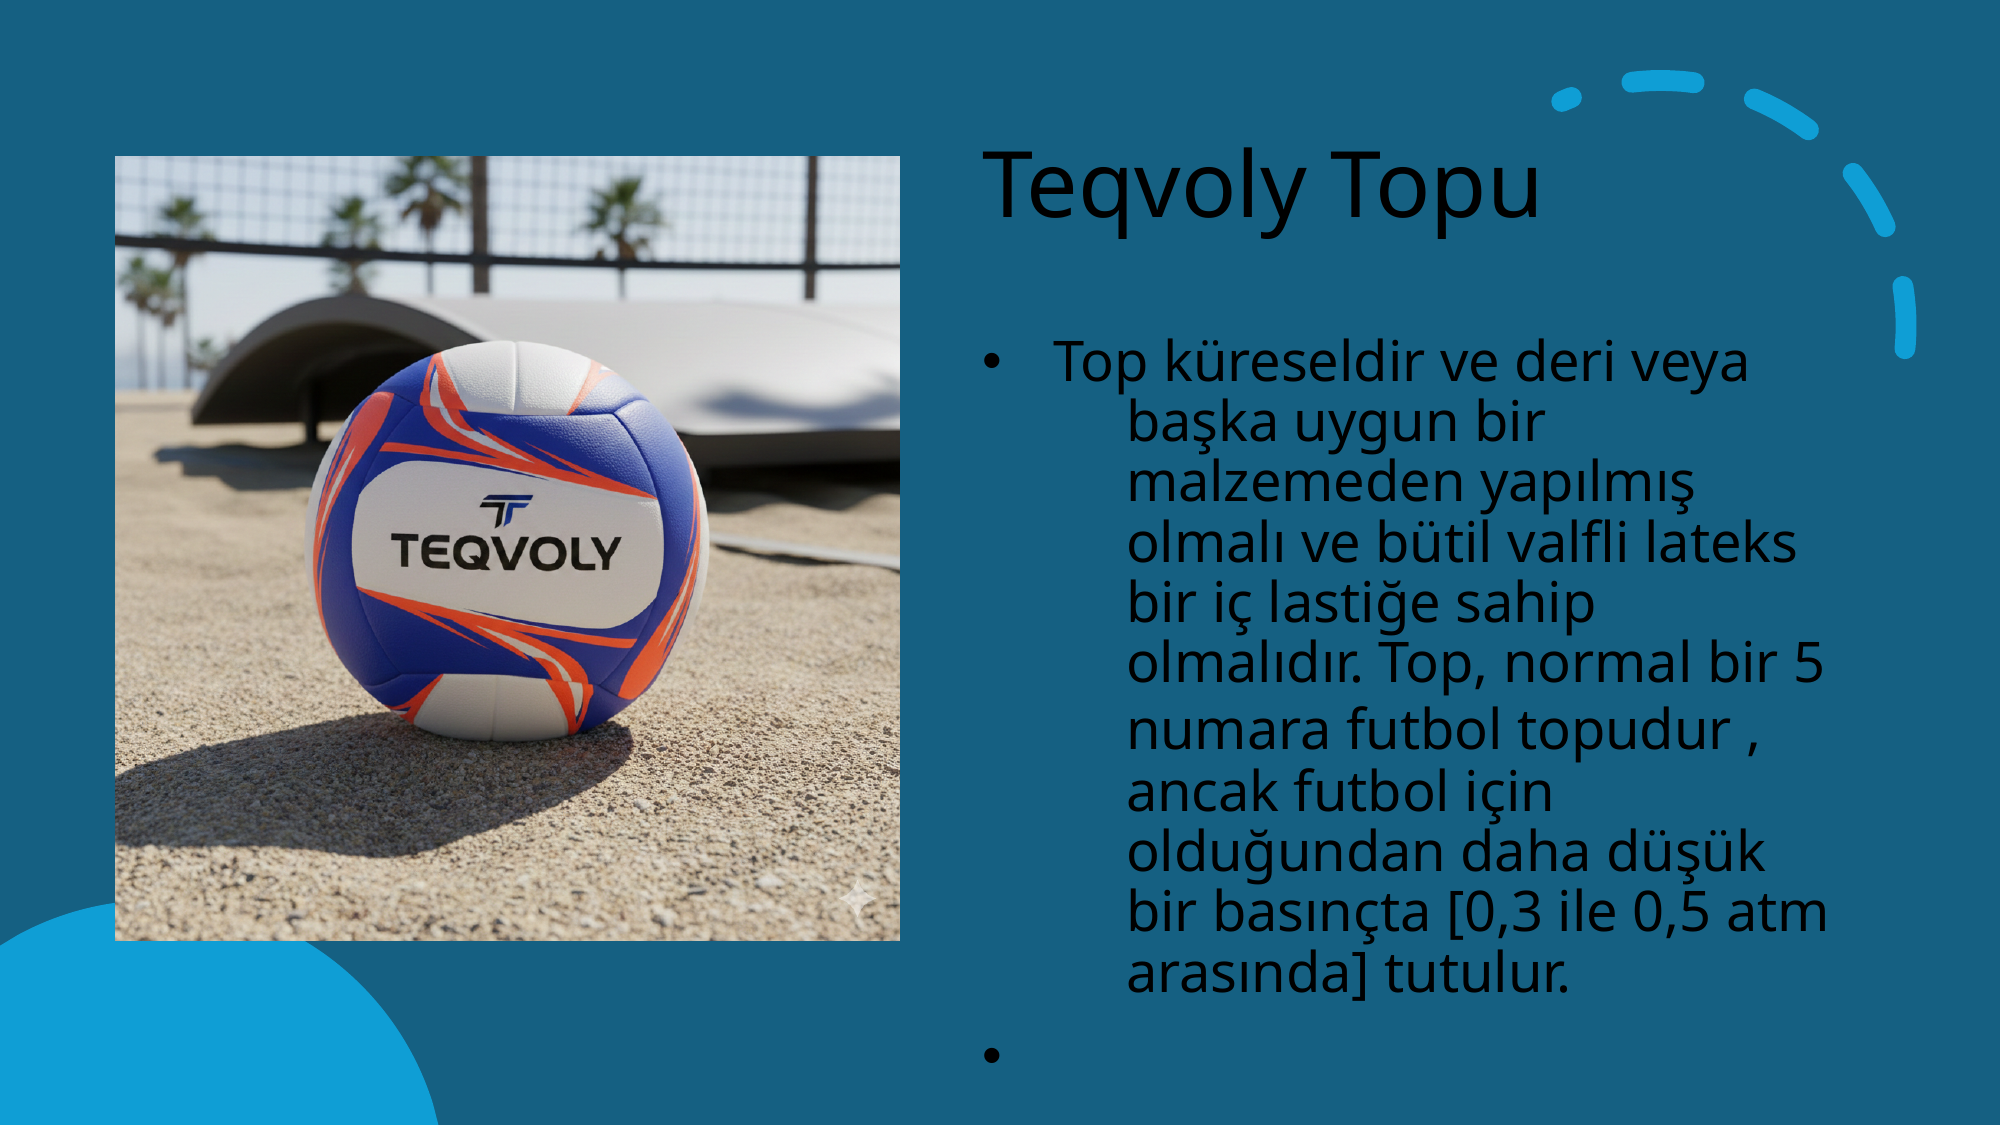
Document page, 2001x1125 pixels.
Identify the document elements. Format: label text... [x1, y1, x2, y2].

list Top küreseldir ve deri veya başka uygun bir malzemeden yapılmış olmalı ve bütil valfli lateks bir iç lastiğe sahip olmalıdır. Top, normal bir 5 numara futbol topudur , ancak futbol için olduğundan daha düşük bir basınçta [0,3 ile 0,5 atm arasında] tutulur. [967, 325, 1863, 1014]
picture [115, 156, 900, 941]
text_box [0, 0, 2000, 1125]
title Teqvoly Topu [967, 78, 1863, 297]
